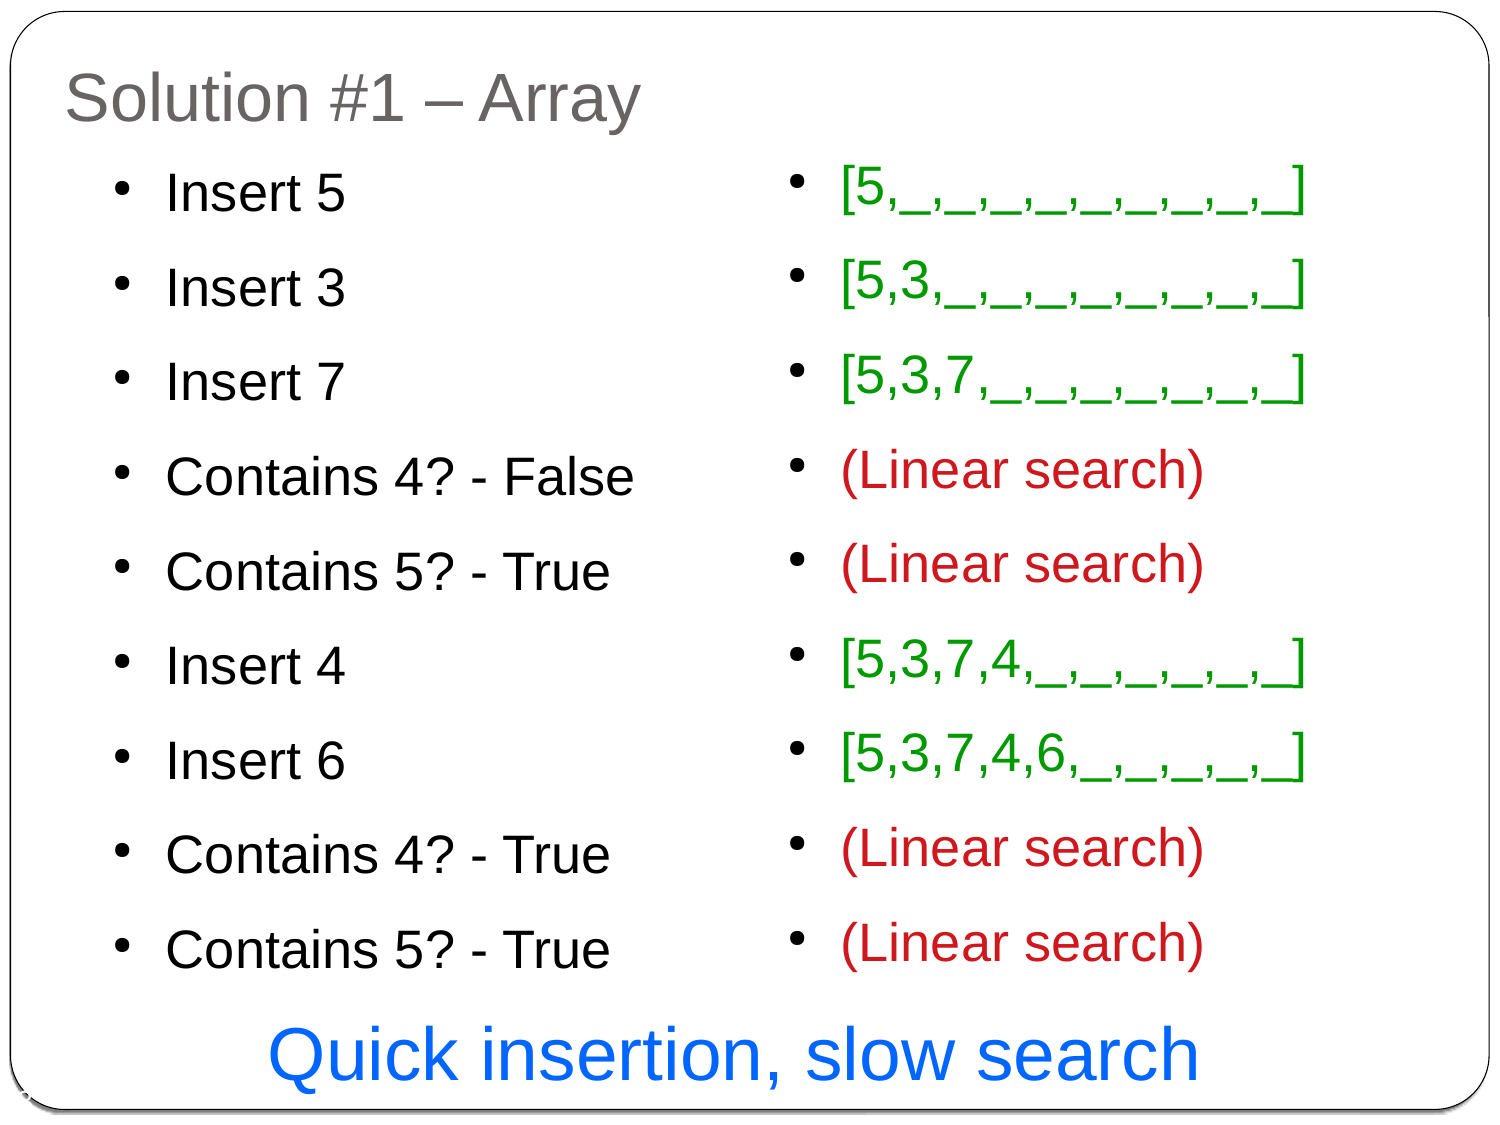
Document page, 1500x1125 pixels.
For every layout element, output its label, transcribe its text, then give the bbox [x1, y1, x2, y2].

list Insert 5 Insert 3 Insert 7 Contains 4? - False Contains 5? - True Insert 4 Insert 6 Contains 4? - True Contains 5? - True [80, 149, 661, 1088]
title Solution #1 – Array [50, 45, 1450, 150]
list [5,_,_,_,_,_,_,_,_,_] [5,3,_,_,_,_,_,_,_,_] [5,3,7,_,_,_,_,_,_,_] (Linear search) (Linear search) [5,3,7,4,_,_,_,_,_,_] [5,3,7,4,6,_,_,_,_,_] (Linear search) (Linear search) [755, 142, 1336, 1081]
text_box Quick insertion, slow search [195, 1005, 1276, 1104]
slide_number <number> [0, 1074, 50, 1125]
